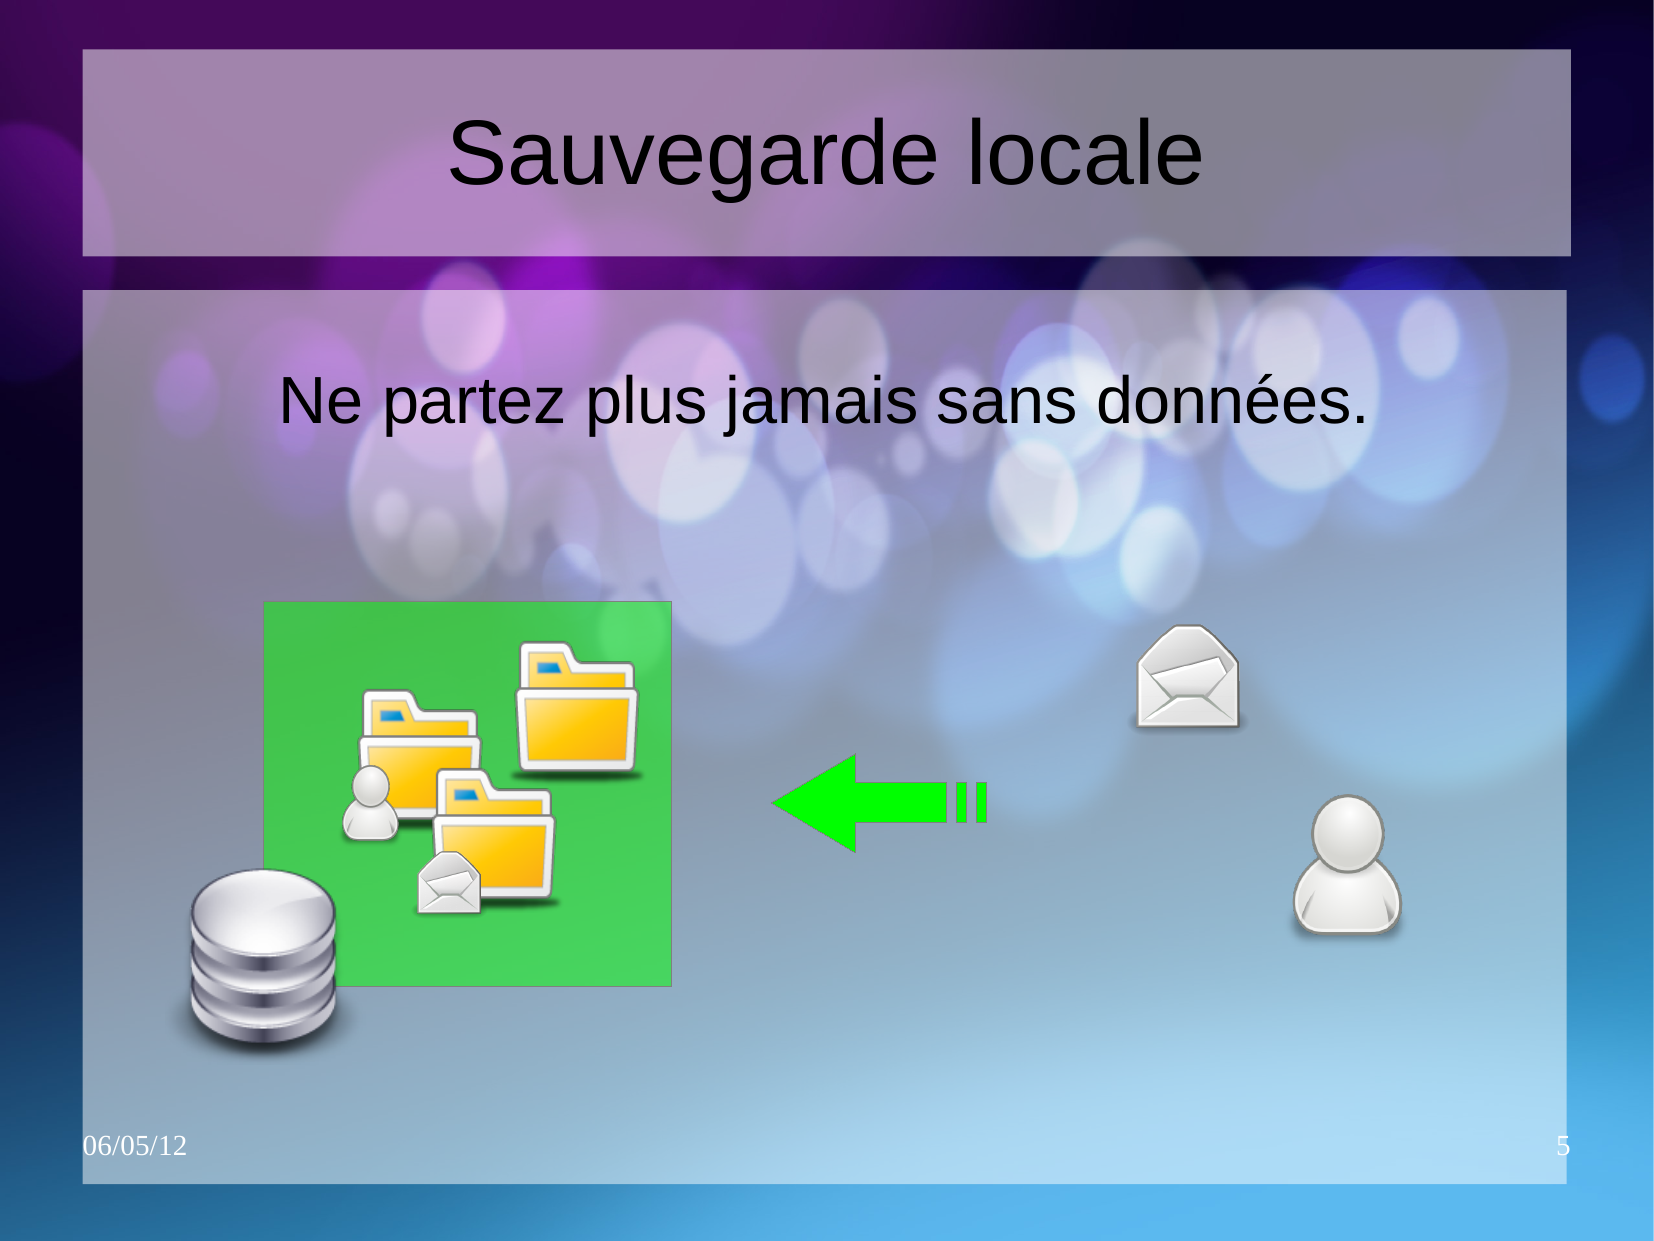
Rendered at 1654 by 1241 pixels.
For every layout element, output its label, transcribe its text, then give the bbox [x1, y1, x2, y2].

text_box [976, 782, 987, 823]
text_box [956, 782, 967, 823]
text_box [263, 601, 672, 987]
subtitle Ne partez plus jamais sans données. [82, 290, 1567, 1185]
picture [0, 0, 1654, 1241]
text_box [771, 753, 947, 853]
title Sauvegarde locale [82, 49, 1571, 257]
